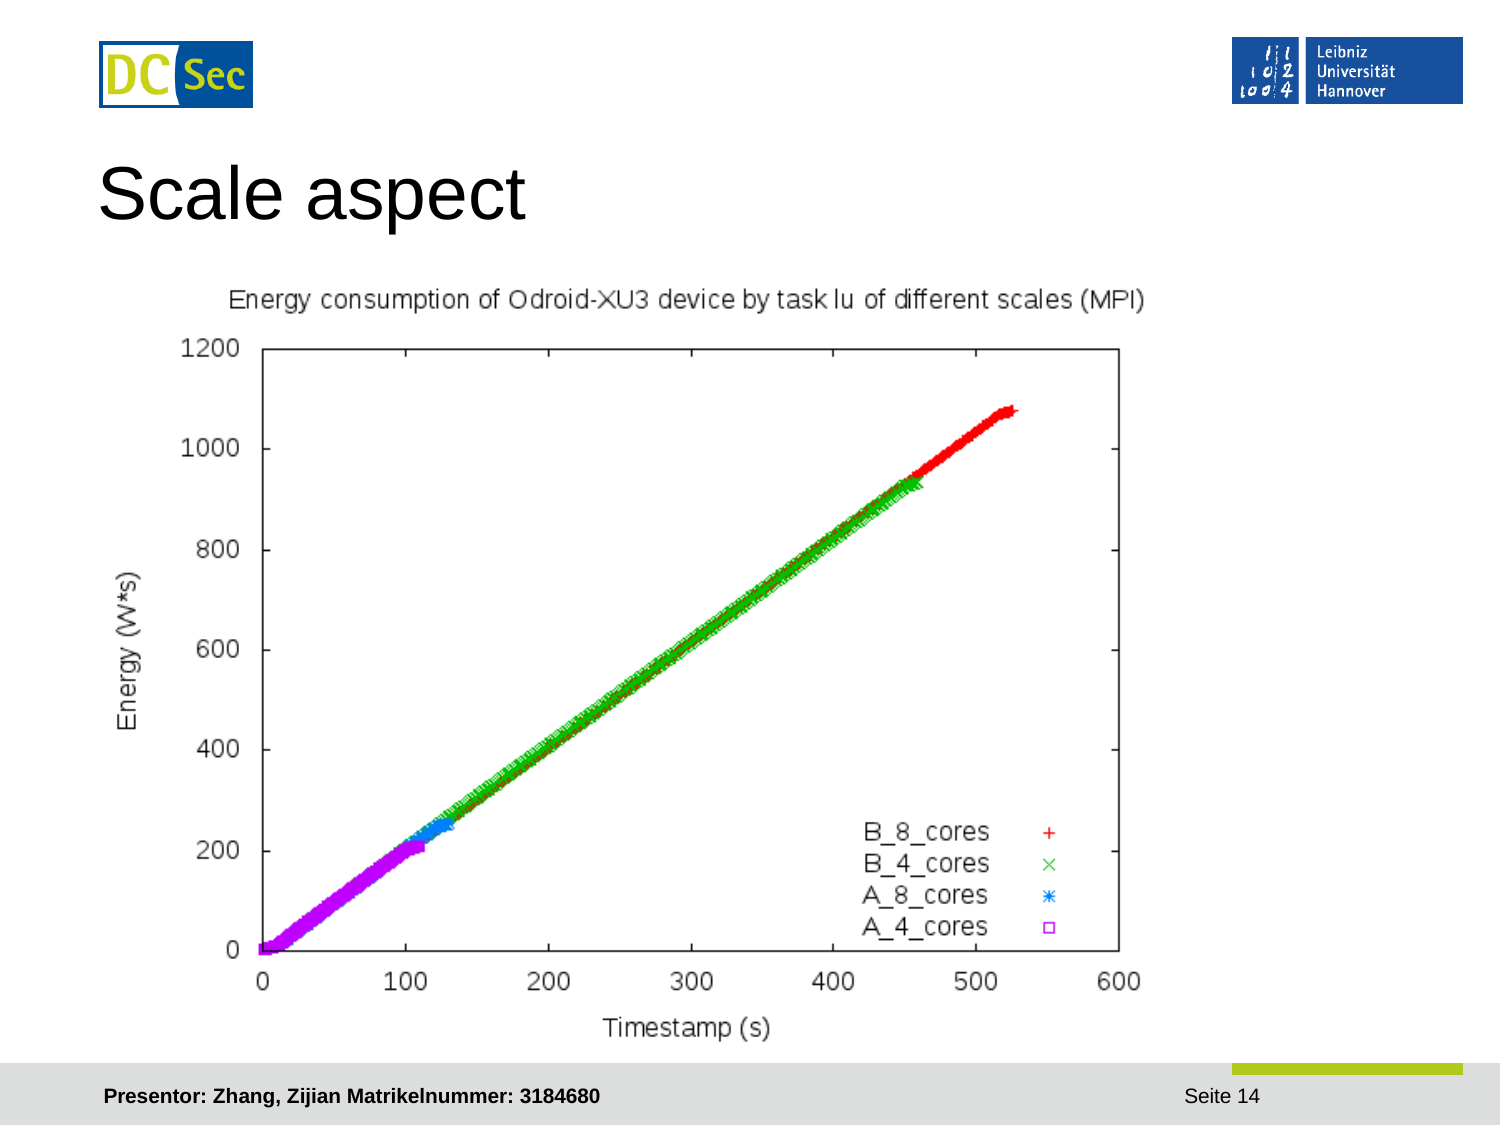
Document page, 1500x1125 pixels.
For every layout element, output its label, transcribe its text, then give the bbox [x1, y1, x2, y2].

title Scale aspect [82, 137, 1463, 274]
picture [99, 41, 253, 108]
picture [1232, 37, 1463, 104]
text_box Presentor: Zhang, Zijian Matrikelnummer: 3184680 [88, 1074, 1181, 1125]
picture [106, 254, 1170, 1052]
